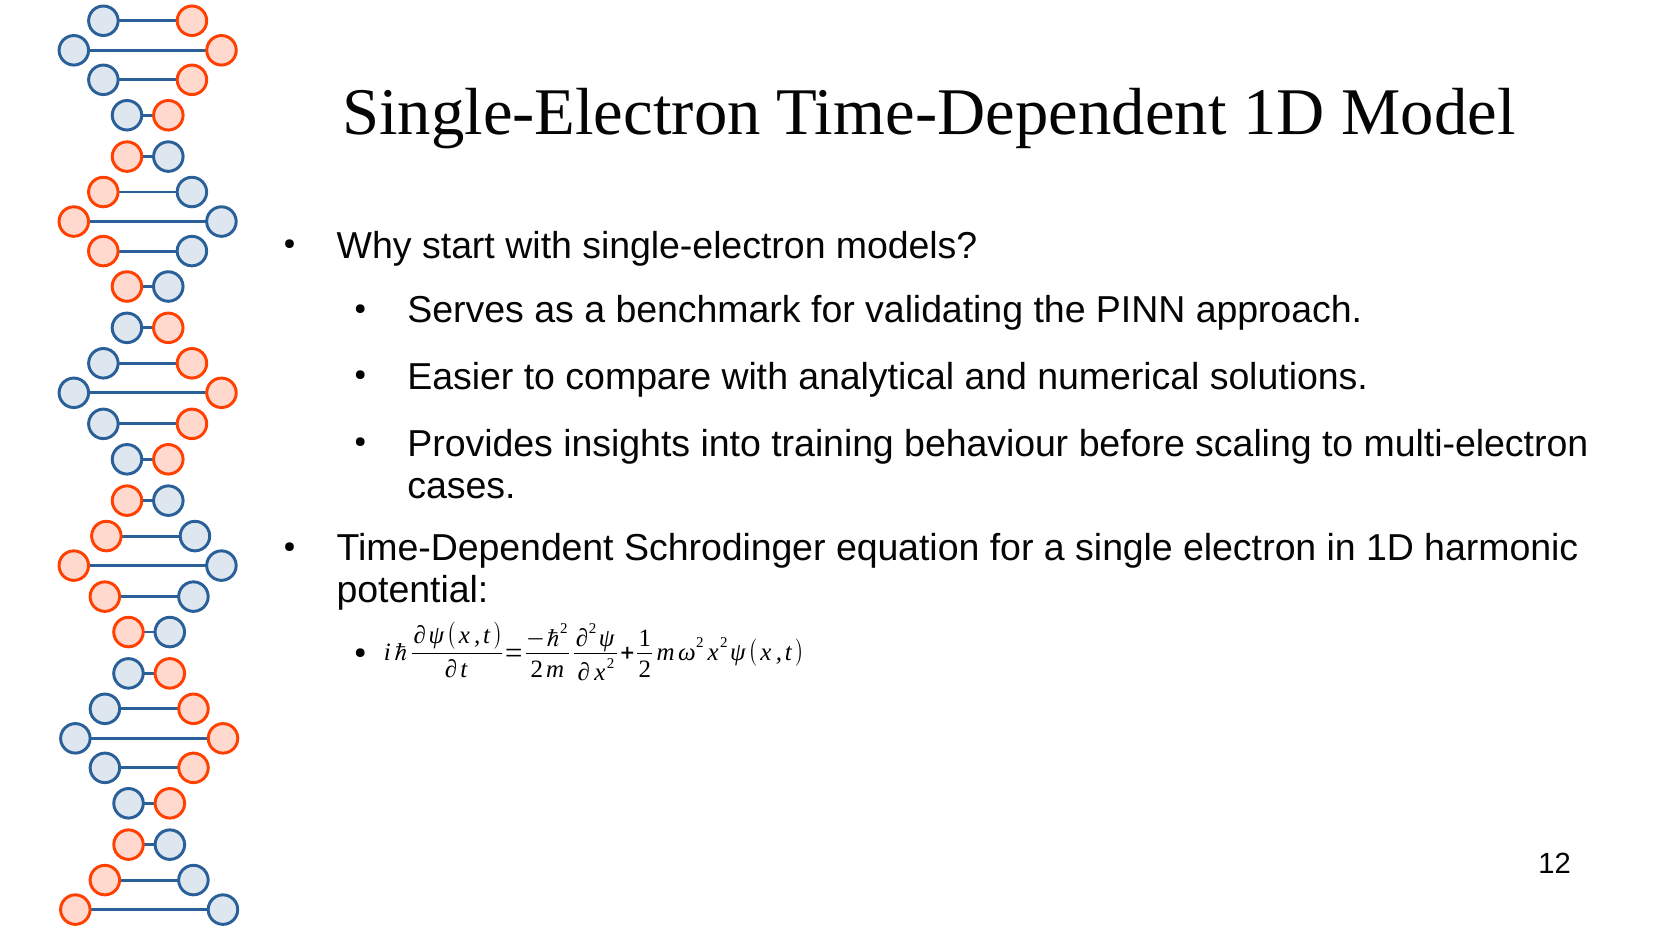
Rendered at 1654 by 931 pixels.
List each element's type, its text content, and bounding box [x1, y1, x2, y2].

title Single-Electron Time-Dependent 1D Model [265, 35, 1595, 189]
chart [383, 620, 804, 687]
list Why start with single-electron models? Serves as a benchmark for validating the PINN approach. Easier to compare with analytical and numerical solutions. Provides insights into training behaviour before scaling to multi-electron cases. Time-Dependent Schrodinger equation for a single electron in 1D harmonic potential: [265, 224, 1595, 764]
